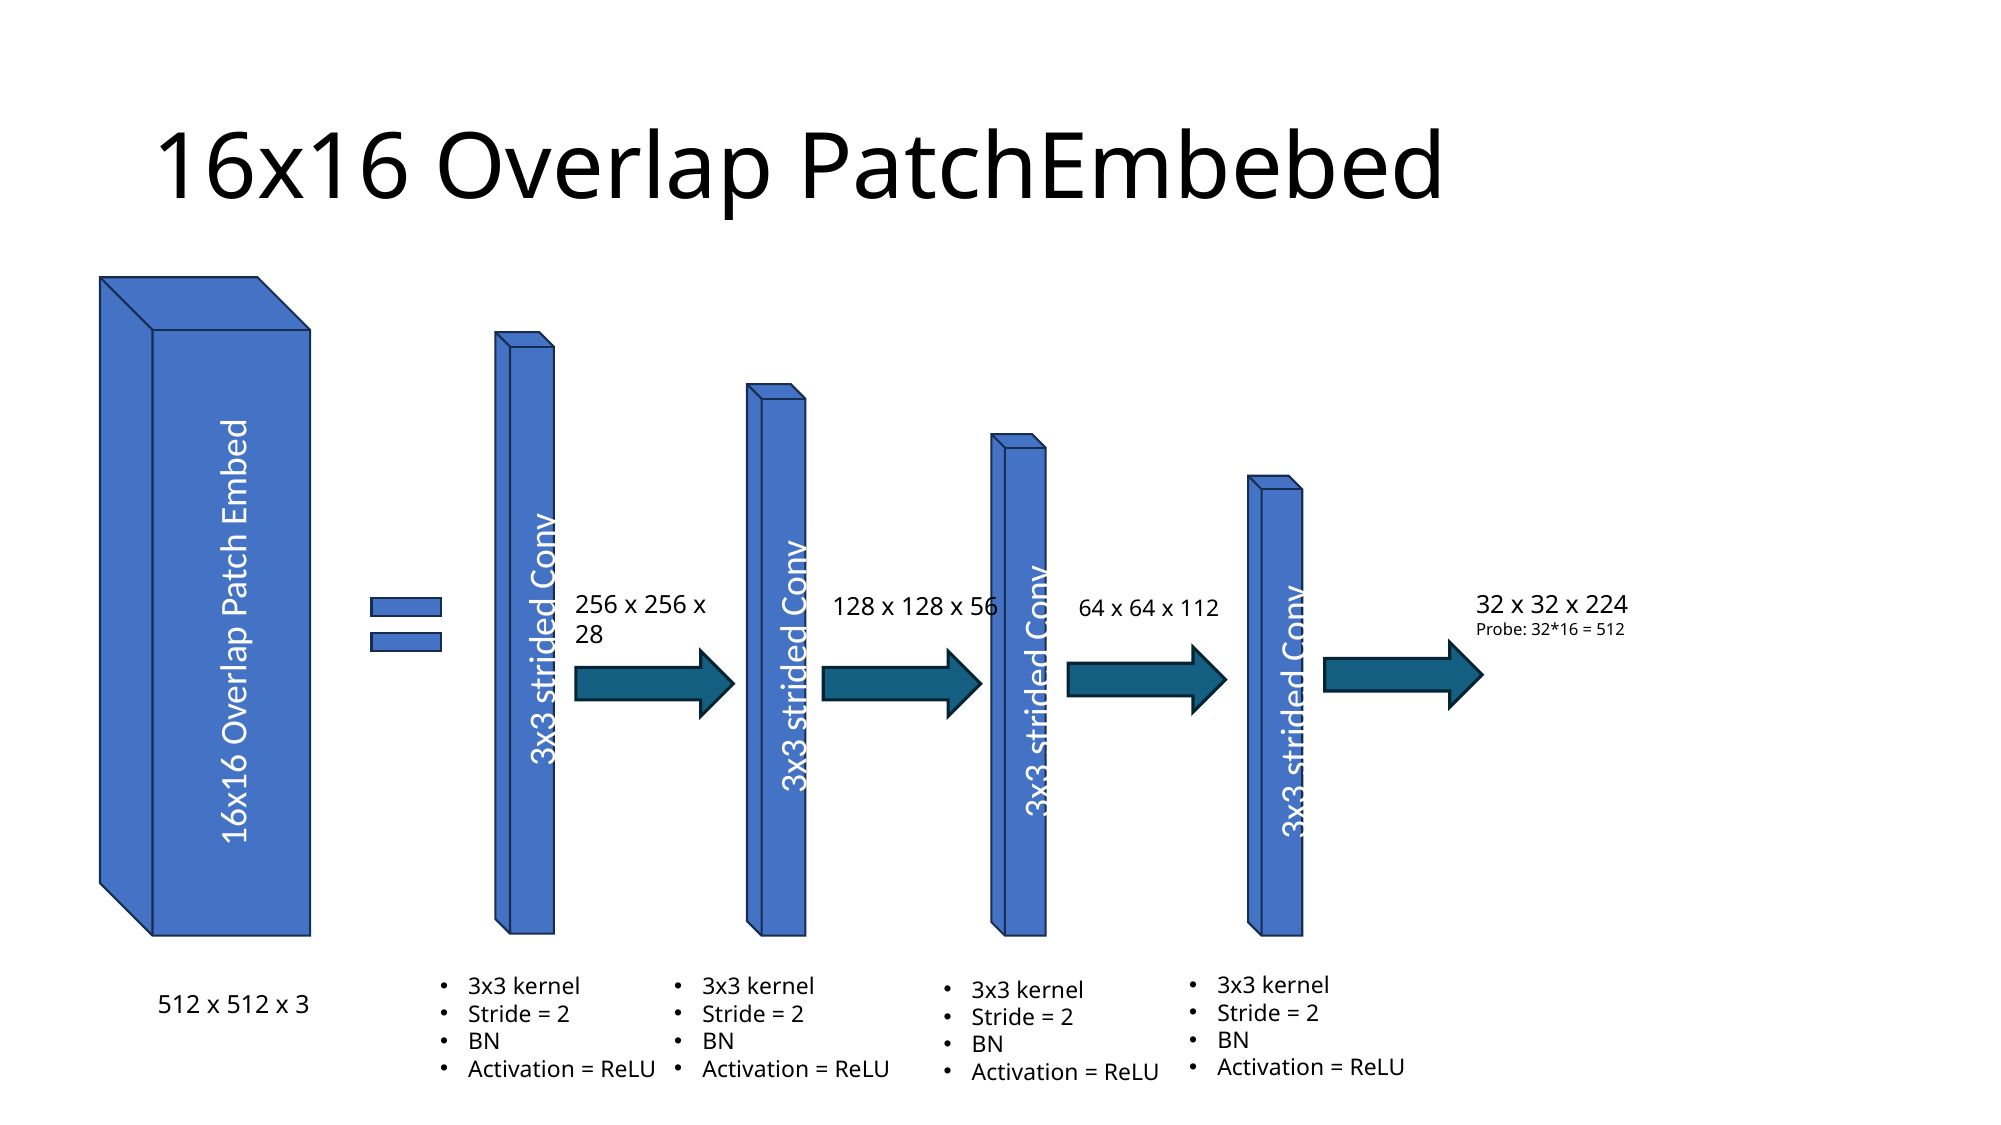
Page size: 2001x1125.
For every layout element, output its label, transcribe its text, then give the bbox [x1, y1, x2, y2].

text_box [823, 651, 981, 717]
title 16x16 Overlap PatchEmbebed [137, 59, 1863, 278]
text_box 3x3 kernel Stride = 2 BN Activation = ReLU [928, 967, 1163, 1094]
text_box 3x3 strided Conv [495, 332, 554, 934]
text_box 32 x 32 x 224 Probe: 32*16 = 512 [1461, 581, 1629, 647]
text_box 3x3 strided Conv [1248, 475, 1303, 936]
text_box 3x3 kernel Stride = 2 BN Activation = ReLU [425, 964, 660, 1091]
text_box [372, 633, 441, 651]
text_box 64 x 64 x 112 [1063, 586, 1220, 630]
text_box 3x3 strided Conv [991, 434, 1046, 936]
text_box [575, 651, 734, 717]
text_box [1068, 647, 1226, 713]
text_box 512 x 512 x 3 [142, 980, 310, 1027]
text_box 256 x 256 x 28 [560, 581, 747, 627]
text_box 3x3 strided Conv [746, 384, 806, 936]
text_box [1324, 642, 1483, 708]
text_box [372, 598, 441, 616]
text_box 16x16 Overlap Patch Embed [99, 277, 311, 936]
text_box 3x3 kernel Stride = 2 BN Activation = ReLU [1174, 963, 1409, 1090]
text_box 3x3 kernel Stride = 2 BN Activation = ReLU [660, 964, 894, 1091]
text_box 128 x 128 x 56 [817, 582, 998, 628]
